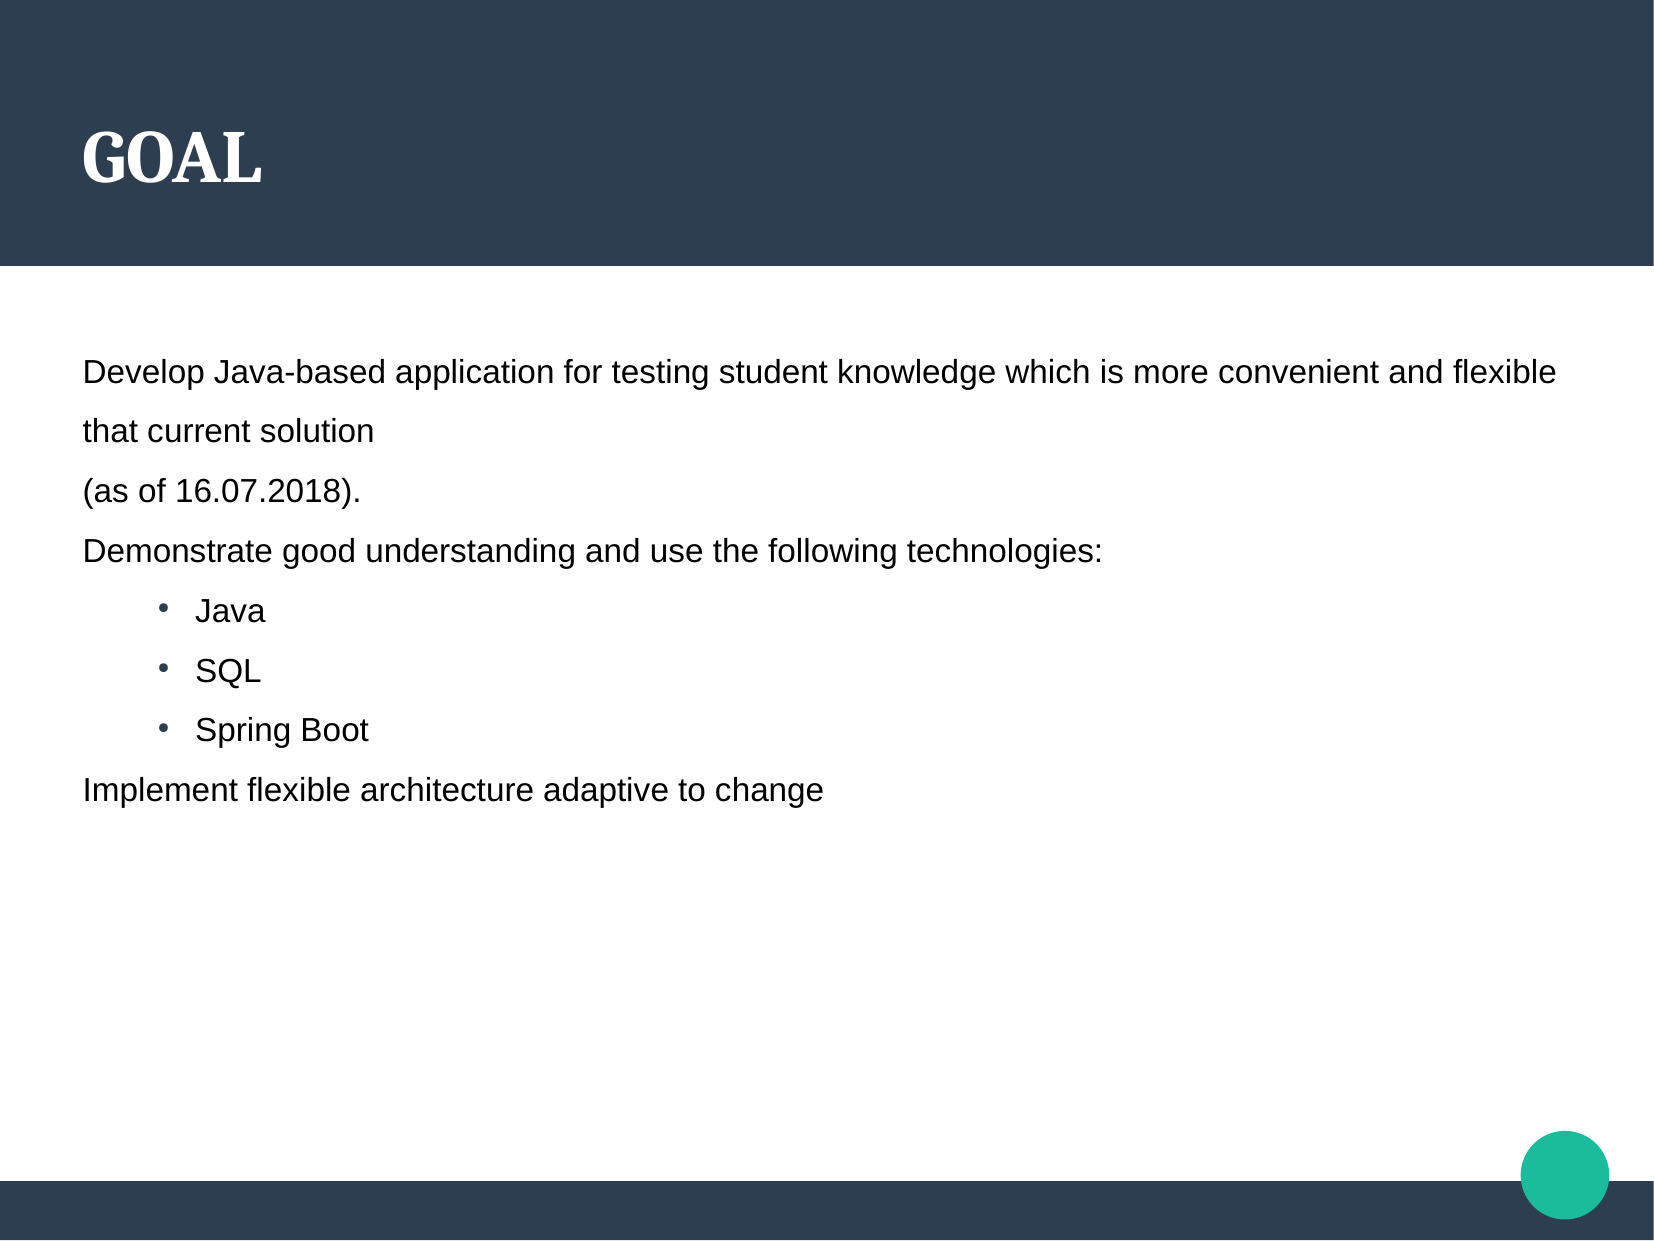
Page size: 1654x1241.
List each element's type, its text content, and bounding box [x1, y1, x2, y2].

title GOAL [82, 49, 1571, 257]
list Develop Java-based application for testing student knowledge which is more convenient and flexible that current solution (as of 16.07.2018). Demonstrate good understanding and use the following technologies: Java SQL Spring Boot Implement flexible architecture adaptive to change [82, 290, 1571, 1010]
